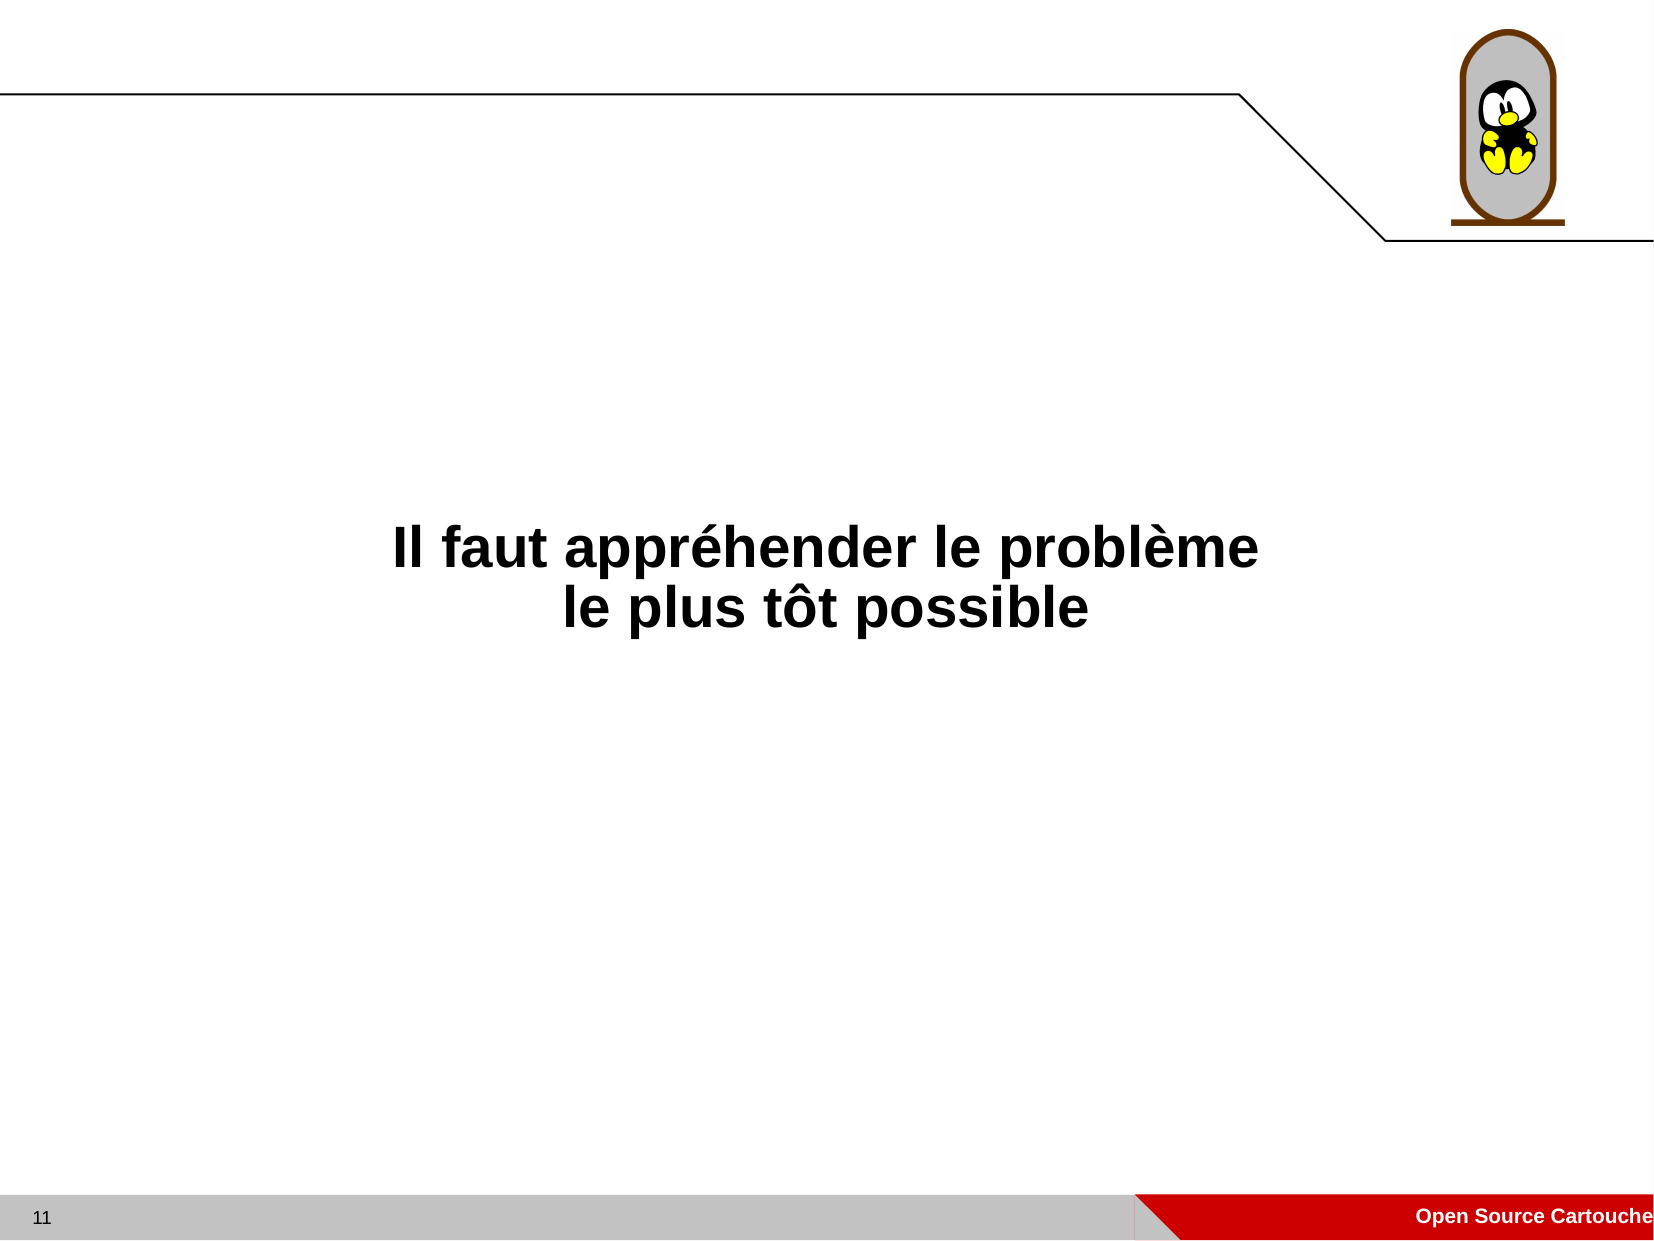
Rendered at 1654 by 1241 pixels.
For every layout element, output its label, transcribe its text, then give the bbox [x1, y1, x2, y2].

text_box Il faut appréhender le problème le plus tôt possible [82, 49, 1571, 1109]
picture [1451, 29, 1565, 49]
